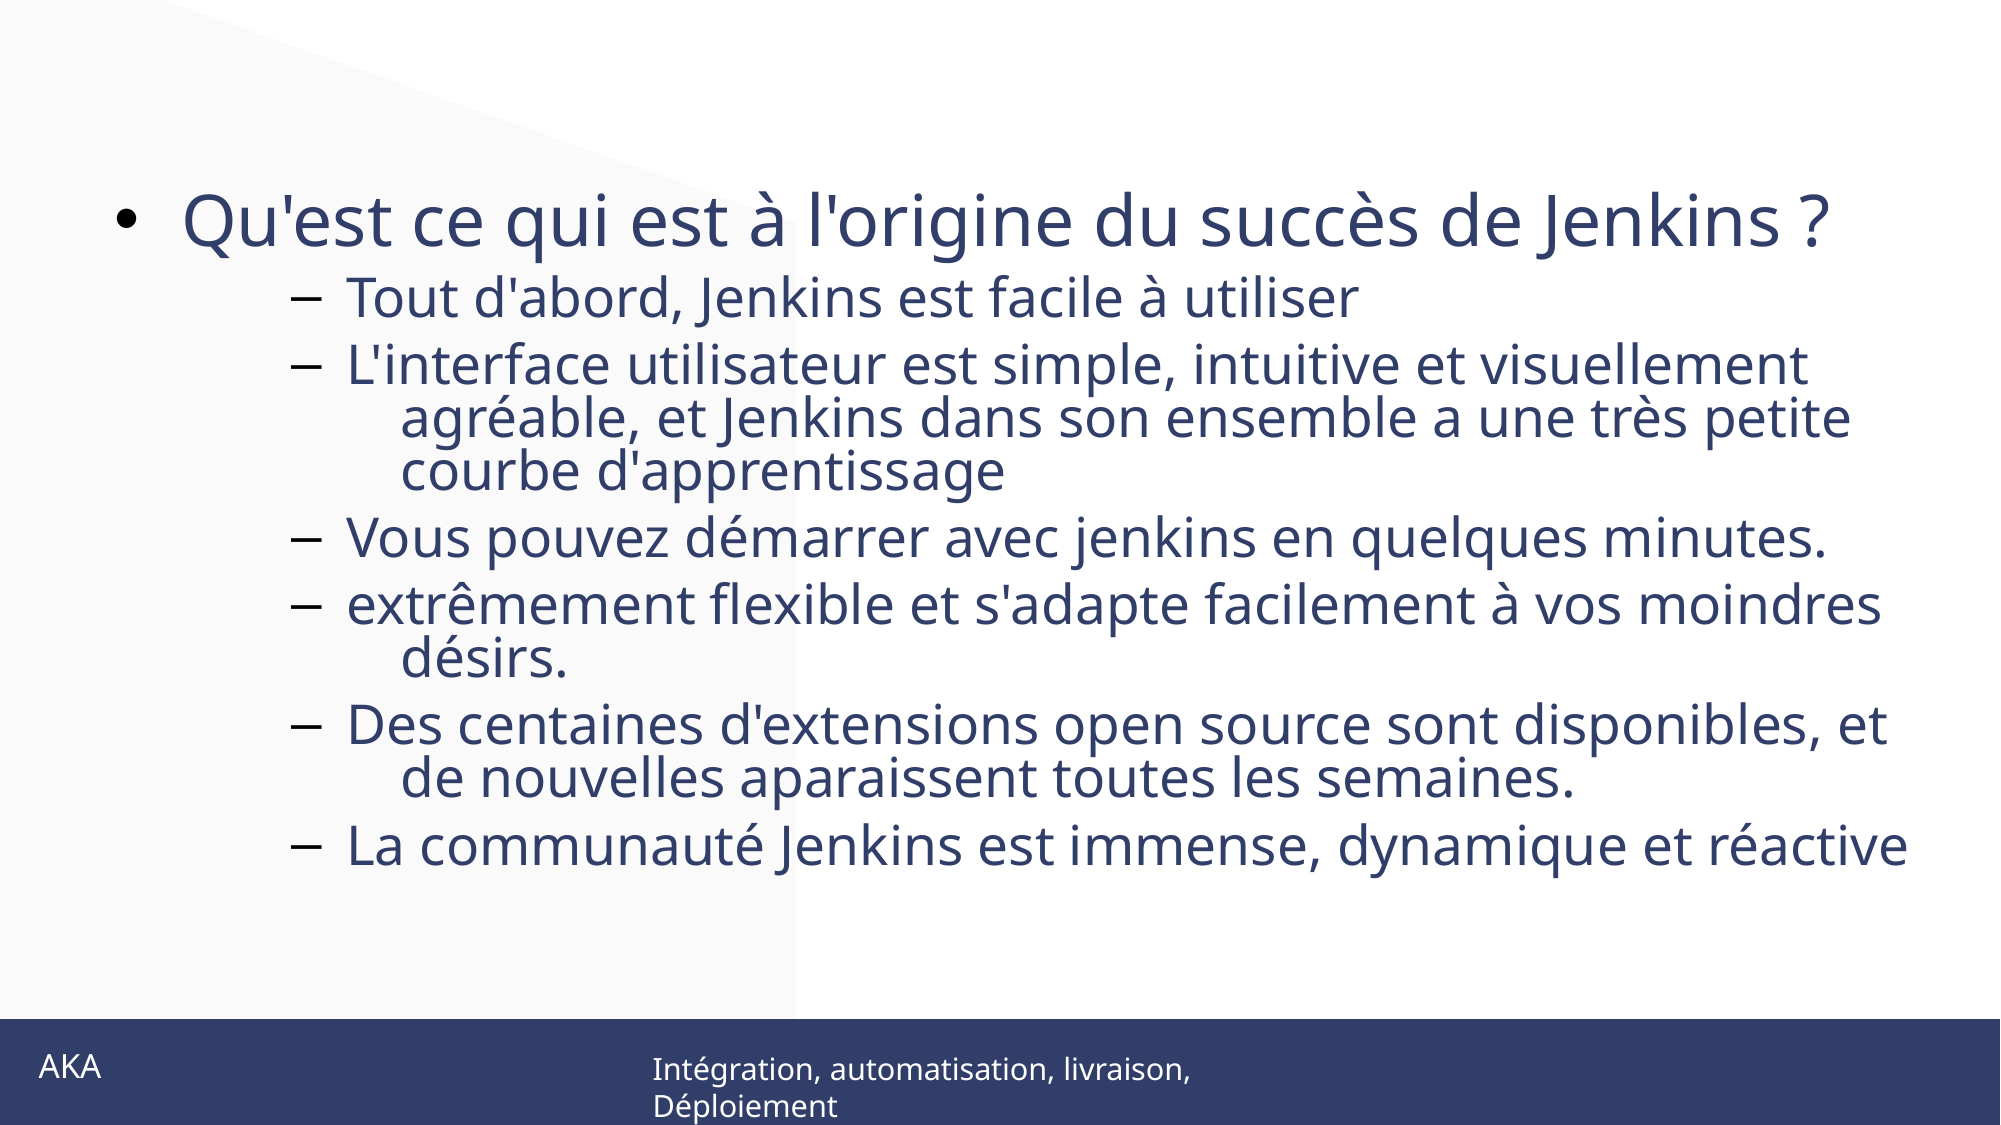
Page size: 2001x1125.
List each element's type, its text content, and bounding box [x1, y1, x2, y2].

list Qu'est ce qui est à l'origine du succès de Jenkins ? Tout d'abord, Jenkins est facile à utiliser L'interface utilisateur est simple, intuitive et visuellement agréable, et Jenkins dans son ensemble a une très petite courbe d'apprentissage Vous pouvez démarrer avec jenkins en quelques minutes. extrêmement flexible et s'adapte facilement à vos moindres désirs. Des centaines d'extensions open source sont disponibles, et de nouvelles aparaissent toutes les semaines. La communauté Jenkins est immense, dynamique et réactive [99, 184, 1934, 1039]
